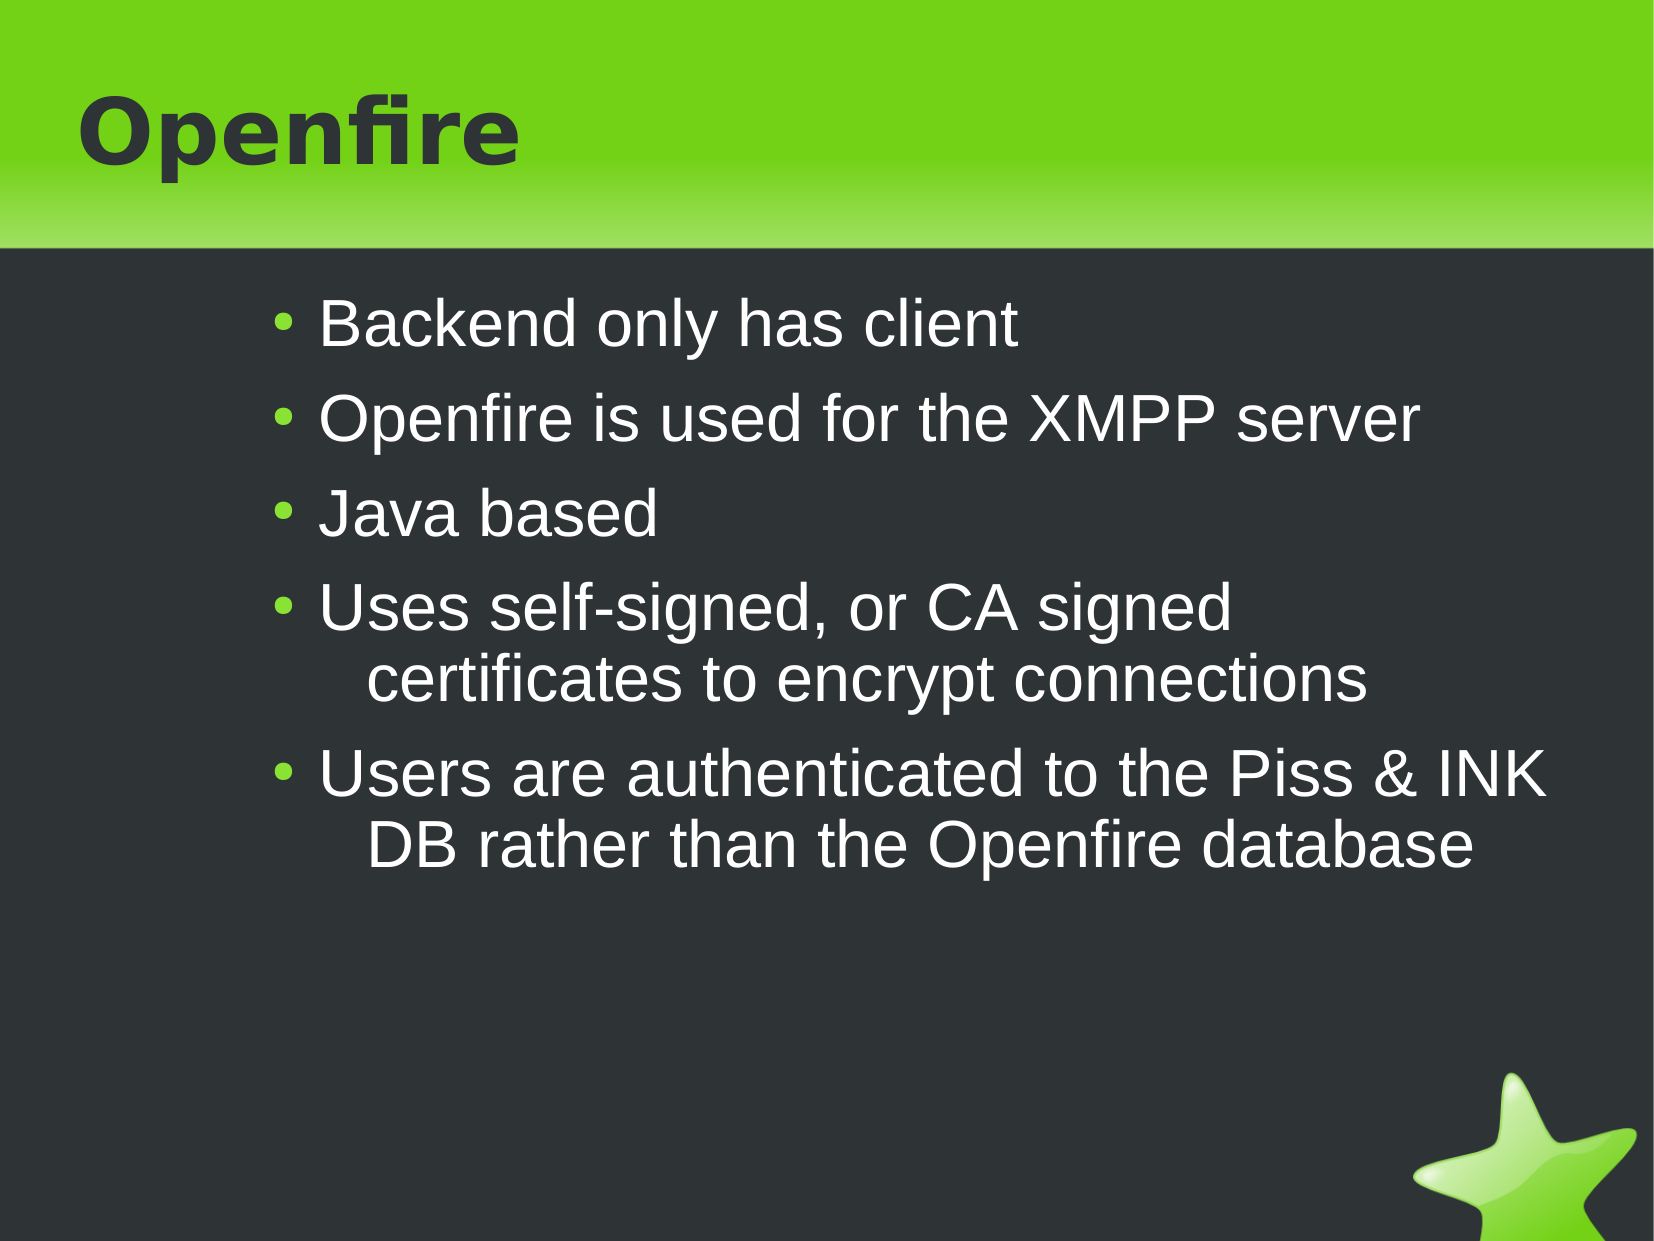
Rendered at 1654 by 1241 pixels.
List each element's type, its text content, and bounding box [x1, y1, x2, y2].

picture [0, 0, 1654, 1241]
title Openfire [76, 36, 1565, 229]
list Backend only has client Openfire is used for the XMPP server Java based Uses self-signed, or CA signed certificates to encrypt connections Users are authenticated to the Piss & INK DB rather than the Openfire database [82, 290, 1571, 1094]
